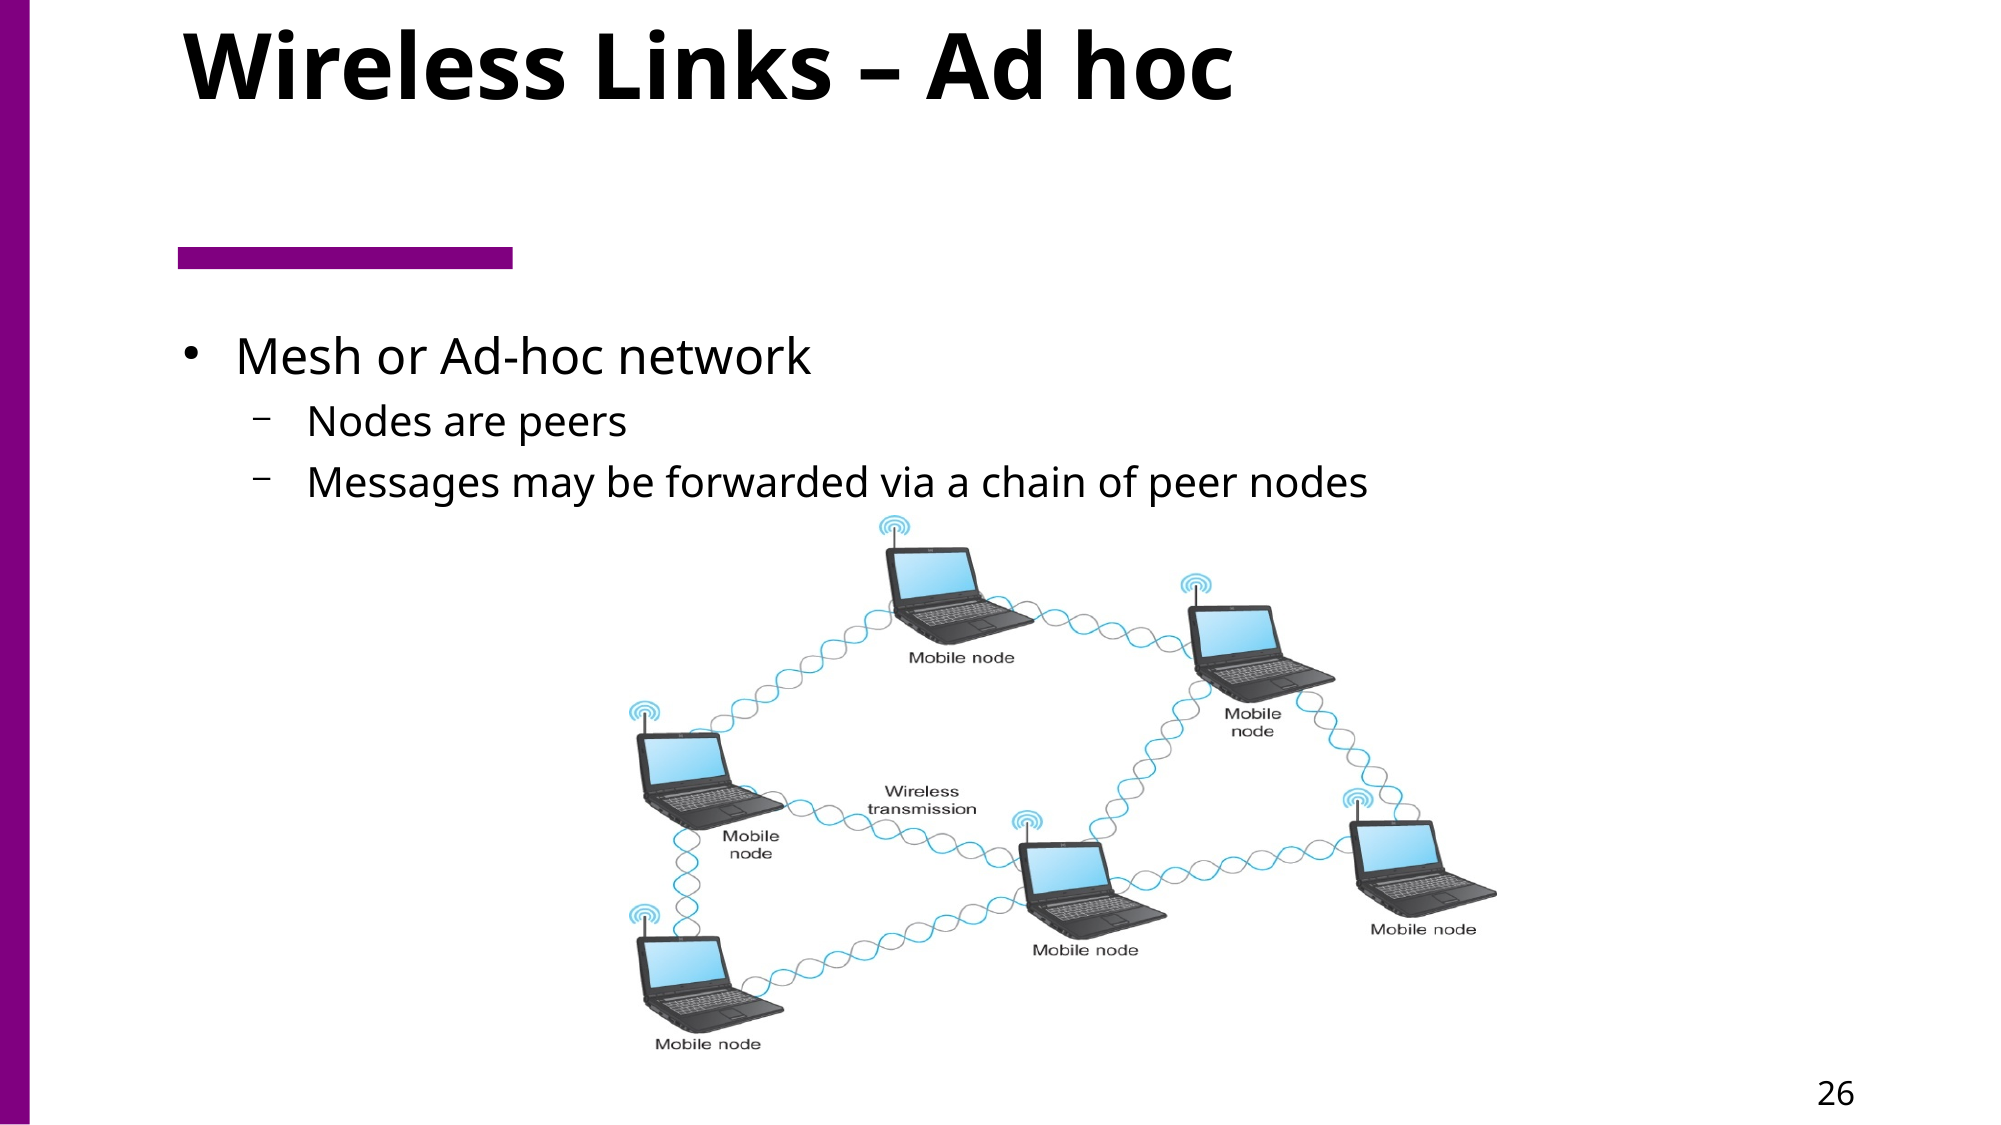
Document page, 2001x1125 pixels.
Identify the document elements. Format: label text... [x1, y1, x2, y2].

title Wireless Links – Ad hoc [133, 0, 1946, 126]
picture [629, 1024, 1497, 1052]
list Mesh or Ad-hoc network Nodes are peers Messages may be forwarded via a chain of peer nodes [149, 184, 1959, 1024]
